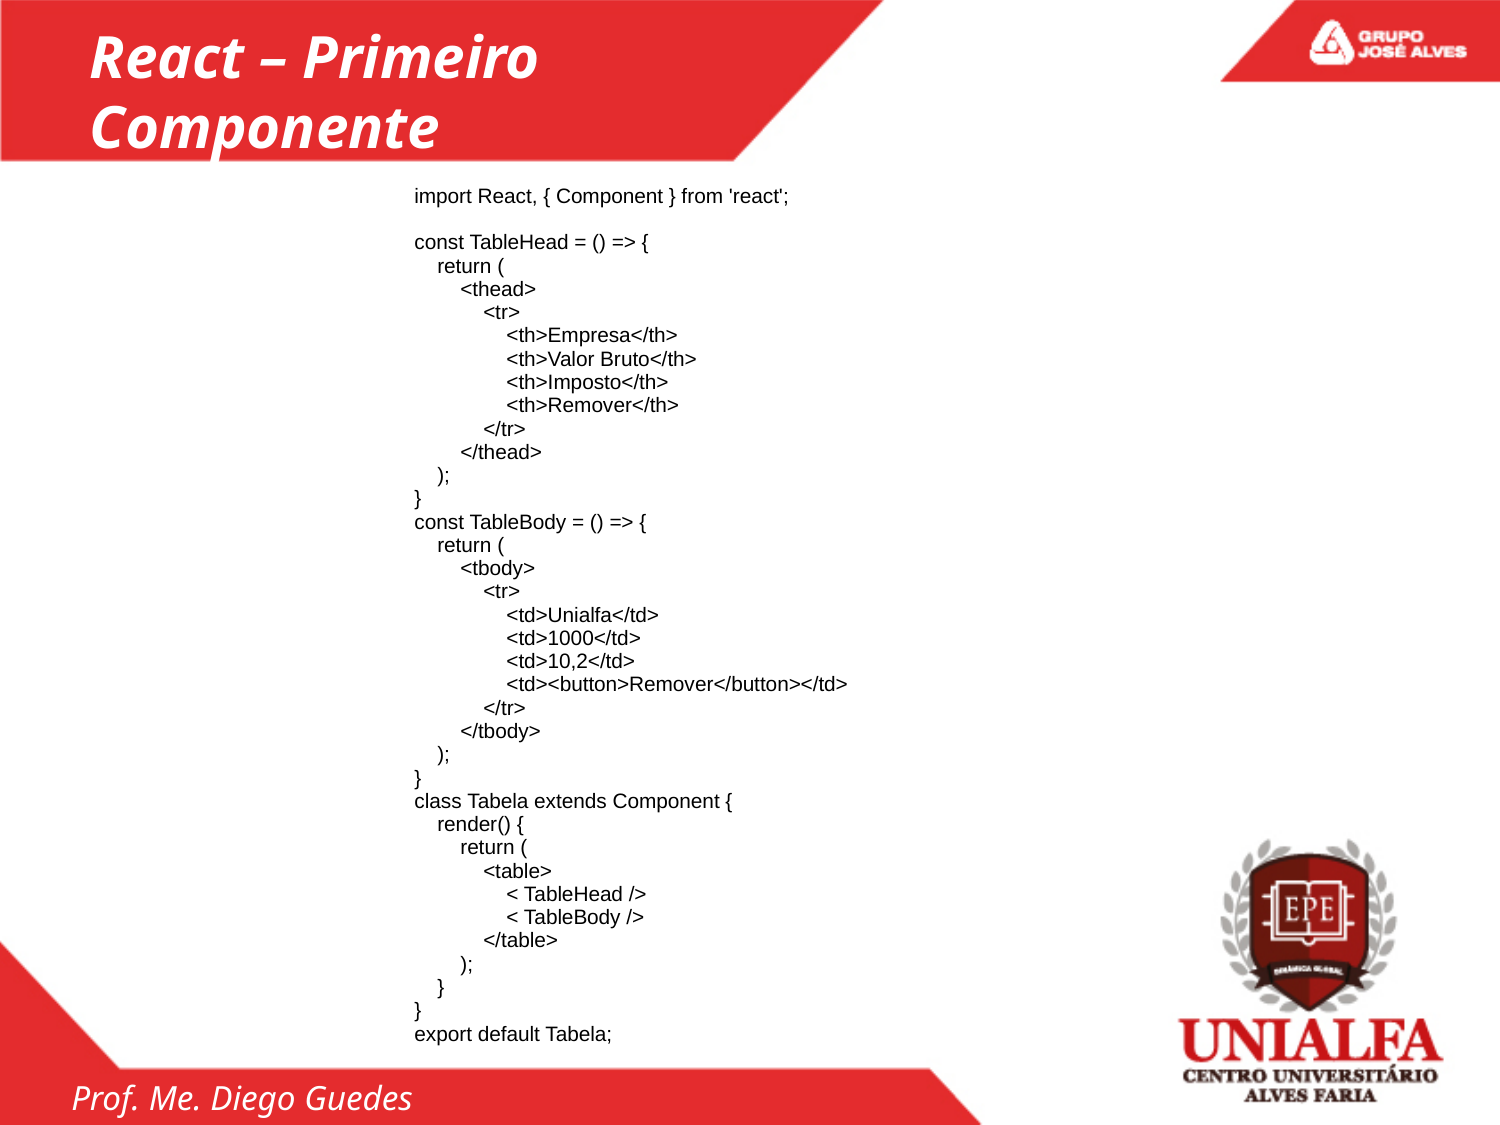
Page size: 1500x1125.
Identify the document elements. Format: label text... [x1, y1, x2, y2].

text_box import React, { Component } from 'react'; const TableHead = () => { return ( <thead> <tr> <th>Empresa</th> <th>Valor Bruto</th> <th>Imposto</th> <th>Remover</th> </tr> </thead> ); } const TableBody = () => { return ( <tbody> <tr> <td>Unialfa</td> <td>1000</td> <td>10,2</td> <td><button>Remover</button></td> </tr> </tbody> ); } class Tabela extends Component { render() { return ( <table> < TableHead /> < TableBody /> </table> ); } } export default Tabela; [399, 177, 1217, 1125]
text_box Prof. Me. Diego Guedes [56, 1070, 399, 1125]
text_box React – Primeiro Componente [75, 12, 740, 168]
picture [0, 0, 1500, 1125]
